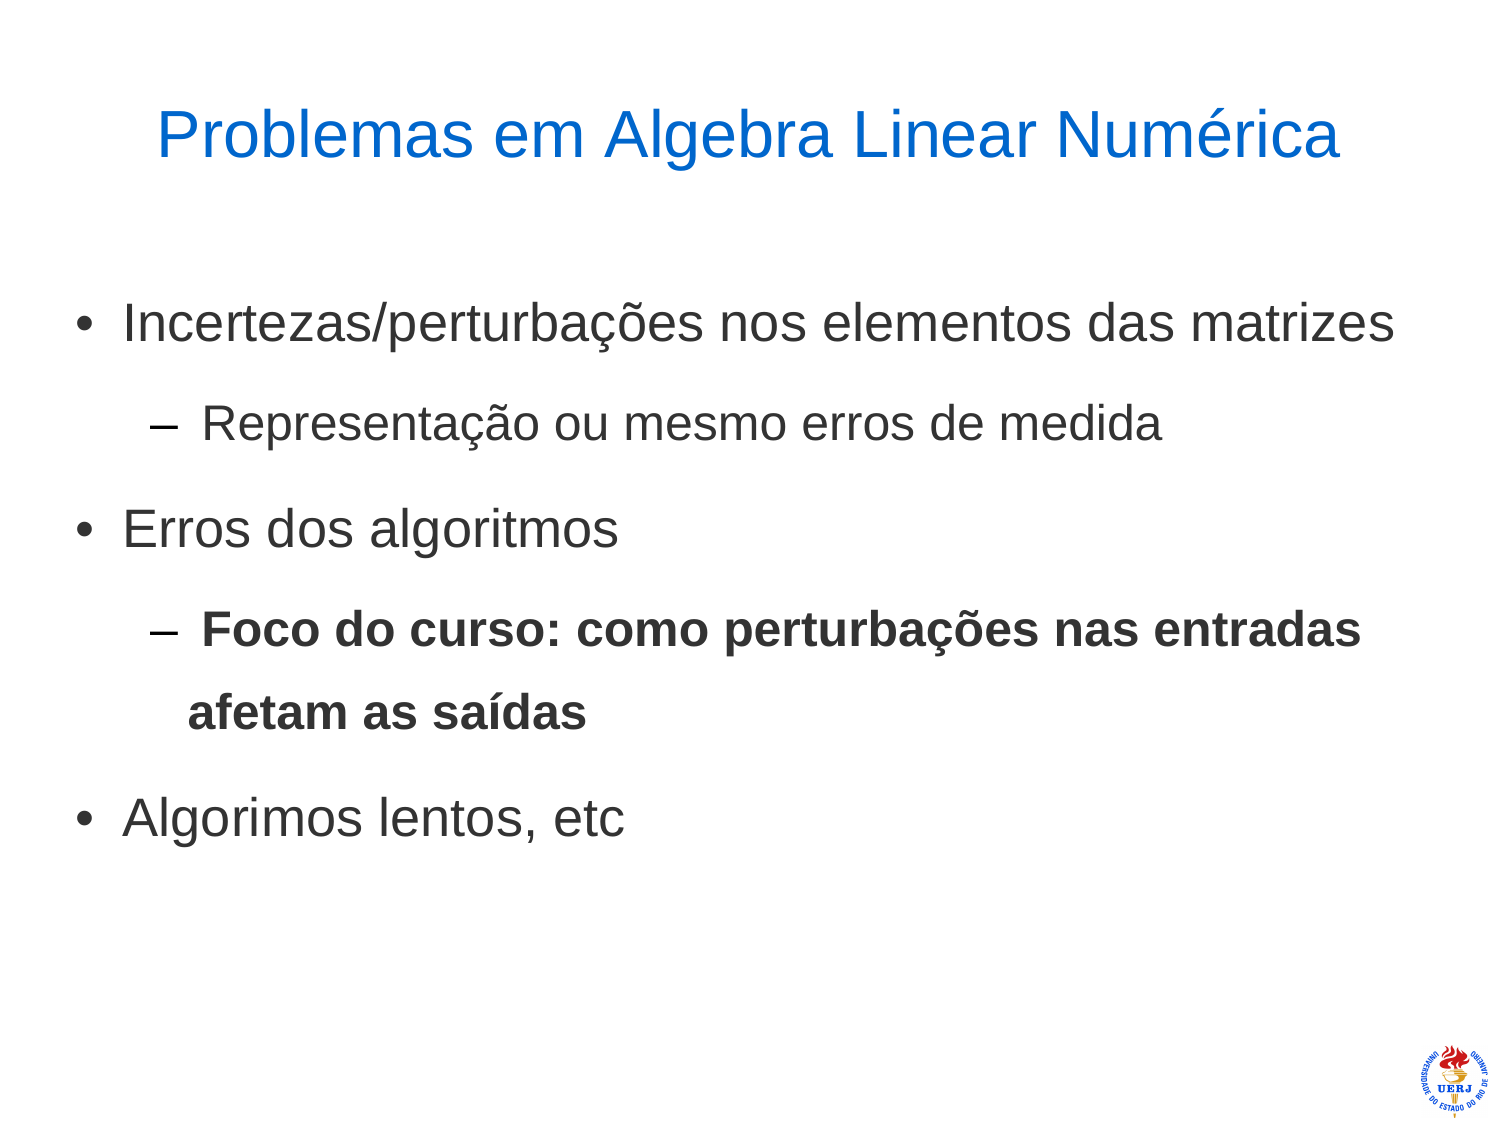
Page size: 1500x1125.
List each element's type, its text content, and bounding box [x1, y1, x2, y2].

title Problemas em Algebra Linear Numérica [75, 45, 1424, 232]
list Incertezas/perturbações nos elementos das matrizes Representação ou mesmo erros de medida Erros dos algoritmos Foco do curso: como perturbações nas entradas afetam as saídas Algorimos lentos, etc [75, 262, 1424, 1004]
picture [1421, 1045, 1488, 1118]
